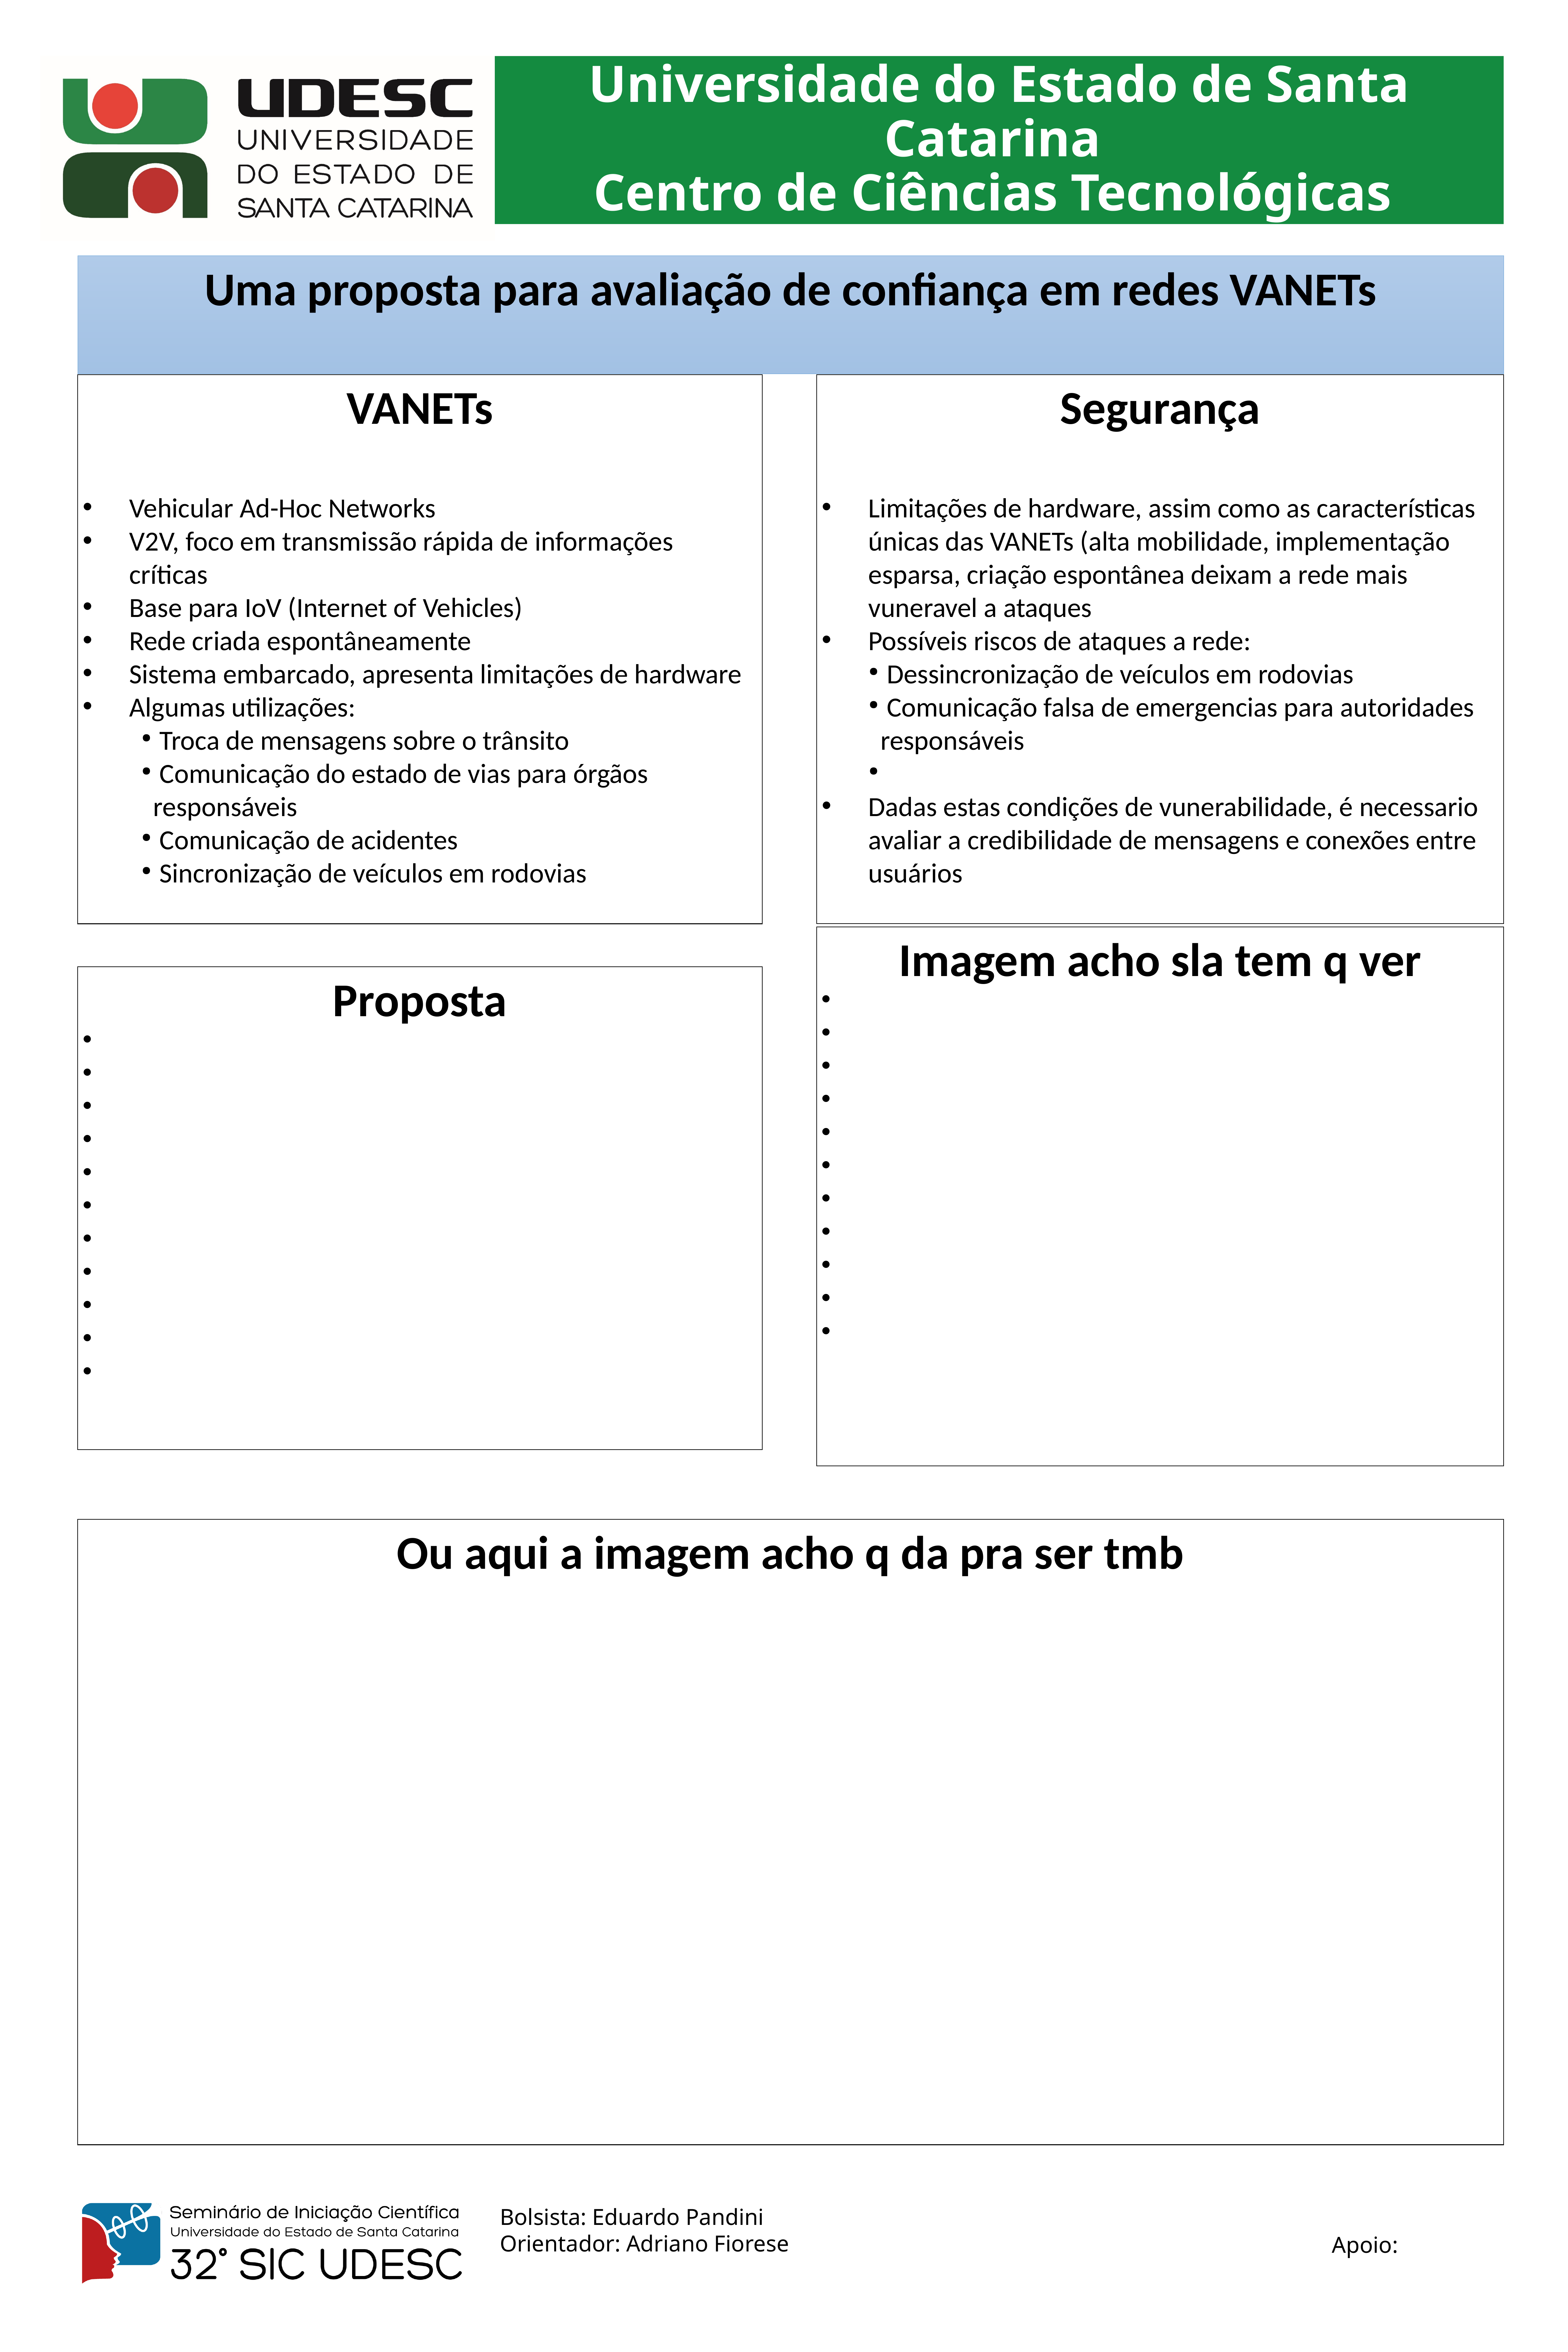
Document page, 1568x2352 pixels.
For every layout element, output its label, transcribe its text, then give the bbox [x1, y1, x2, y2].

title Universidade do Estado de Santa Catarina Centro de Ciências Tecnológicas [495, 56, 1504, 224]
text_box VANETs Vehicular Ad-Hoc Networks V2V, foco em transmissão rápida de informações críticas Base para IoV (Internet of Vehicles) Rede criada espontâneamente Sistema embarcado, apresenta limitações de hardware Algumas utilizações: Troca de mensagens sobre o trânsito Comunicação do estado de vias para órgãos responsáveis Comunicação de acidentes Sincronização de veículos em rodovias [78, 374, 763, 924]
text_box Segurança Limitações de hardware, assim como as características únicas das VANETs (alta mobilidade, implementação esparsa, criação espontânea deixam a rede mais vuneravel a ataques Possíveis riscos de ataques a rede: Dessincronização de veículos em rodovias Comunicação falsa de emergencias para autoridades responsáveis Dadas estas condições de vunerabilidade, é necessario avaliar a credibilidade de mensagens e conexões entre usuários [817, 374, 1504, 924]
text_box Proposta [78, 967, 763, 1450]
subtitle Apoio: [1232, 2231, 1504, 2296]
picture [40, 56, 495, 241]
text_box Imagem acho sla tem q ver [816, 927, 1504, 1466]
text_box Bolsista: Eduardo Pandini Orientador: Adriano Fiorese [495, 2200, 982, 2258]
text_box Uma proposta para avaliação de confiança em redes VANETs [78, 256, 1504, 374]
text_box Ou aqui a imagem acho q da pra ser tmb [78, 1519, 1504, 2145]
picture [77, 2197, 468, 2289]
